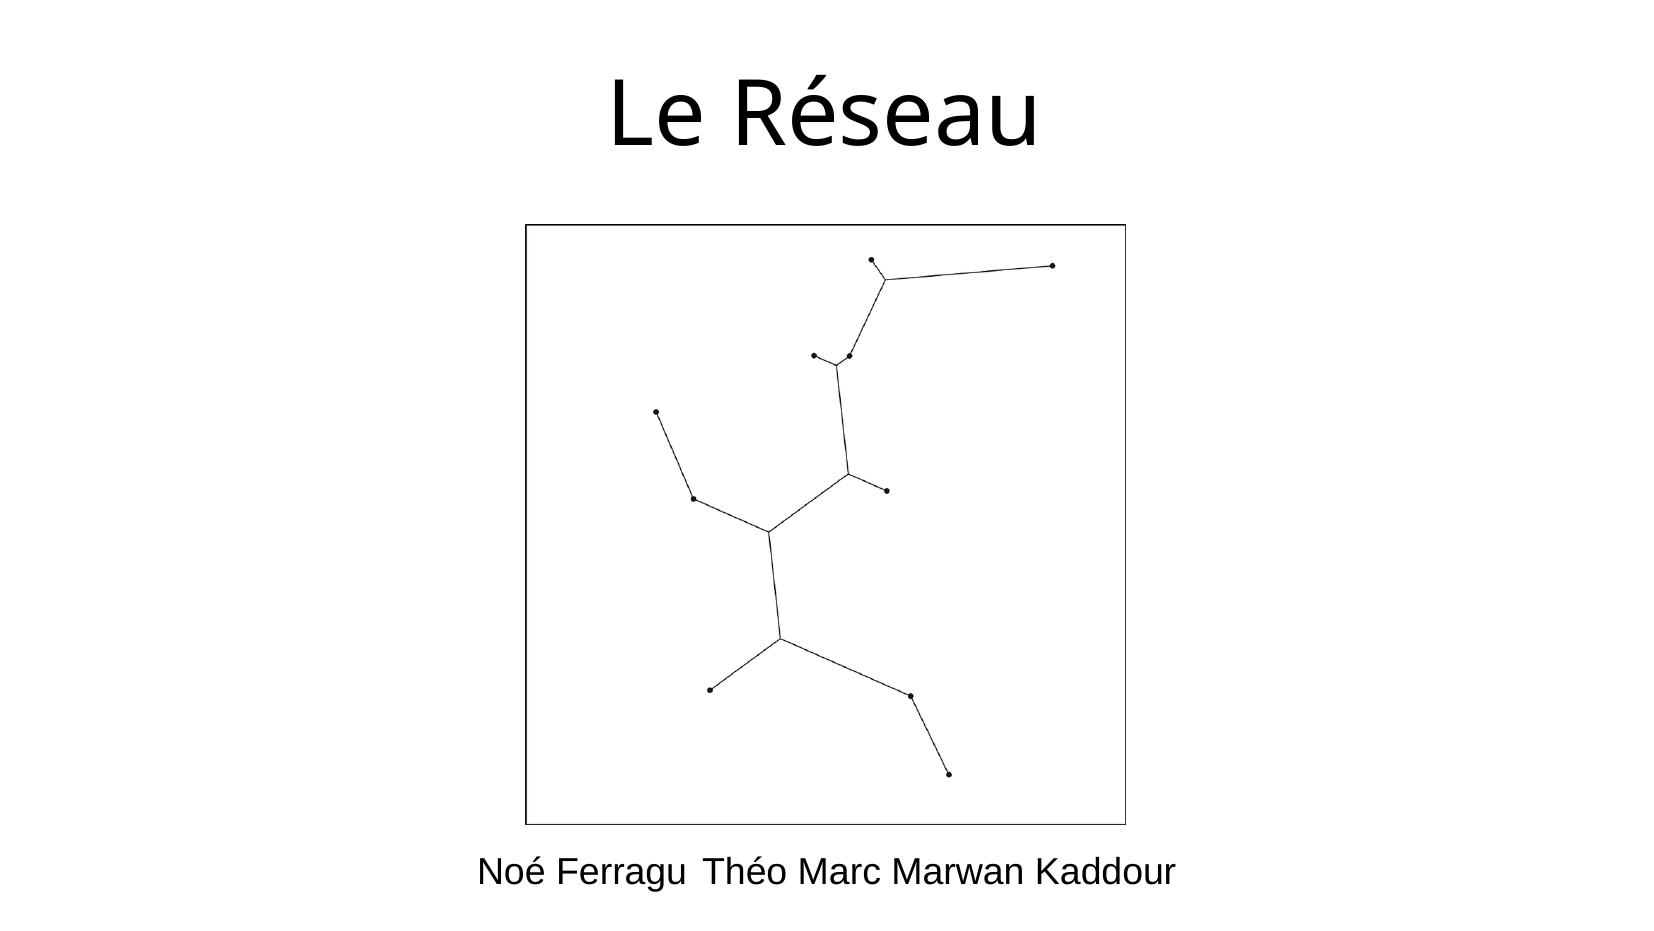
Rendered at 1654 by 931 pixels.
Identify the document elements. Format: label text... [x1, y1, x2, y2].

text_box Noé Ferragu Théo Marc Marwan Kaddour [0, 843, 1654, 901]
title Le Réseau [37, 32, 1613, 188]
picture [525, 224, 1126, 826]
